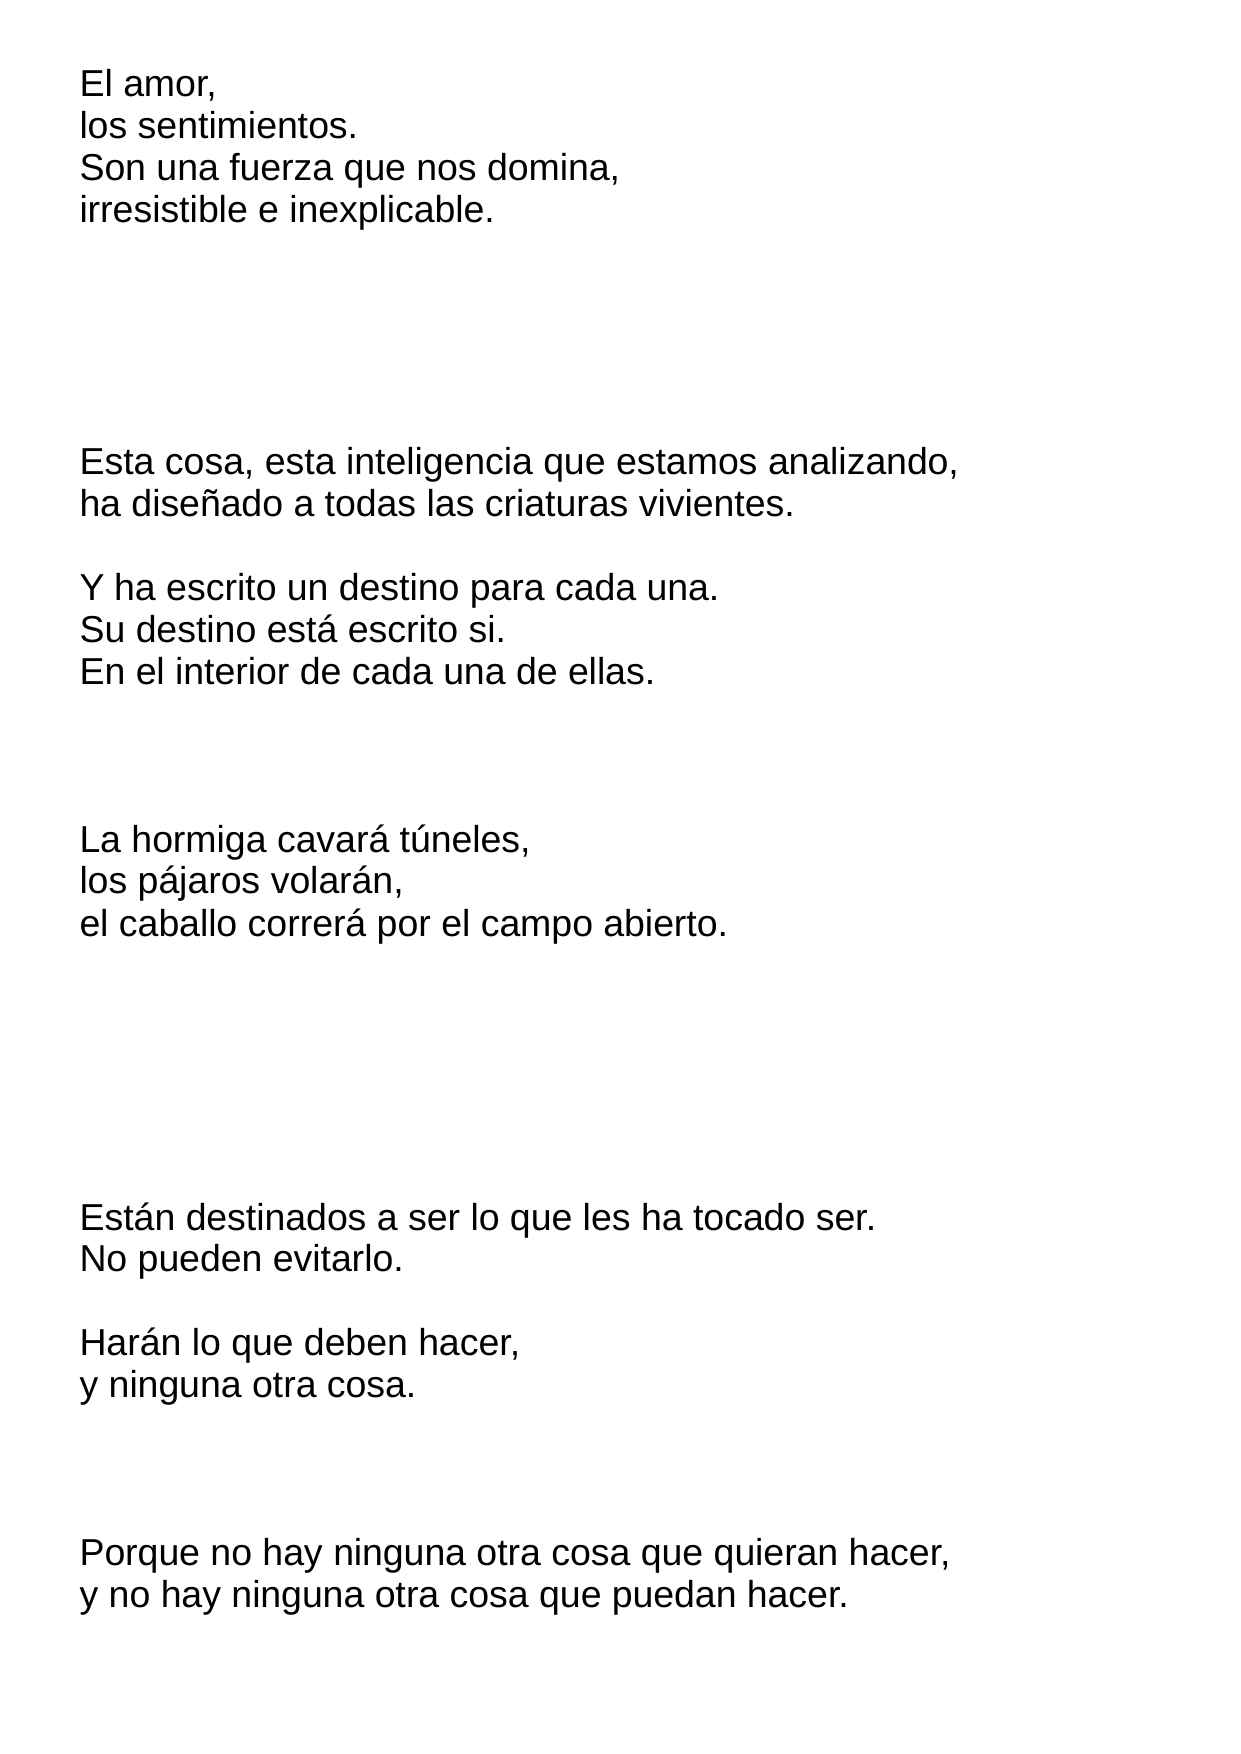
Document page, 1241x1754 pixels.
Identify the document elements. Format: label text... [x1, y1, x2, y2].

text_box El amor, los sentimientos. Son una fuerza que nos domina, irresistible e inexplicable. Esta cosa, esta inteligencia que estamos analizando, ha diseñado a todas las criaturas vivientes. Y ha escrito un destino para cada una. Su destino está escrito si. En el interior de cada una de ellas. La hormiga cavará túneles, los pájaros volarán, el caballo correrá por el campo abierto. Están destinados a ser lo que les ha tocado ser. No pueden evitarlo. Harán lo que deben hacer, y ninguna otra cosa. Porque no hay ninguna otra cosa que quieran hacer, y no hay ninguna otra cosa que puedan hacer. [64, 54, 1182, 1708]
